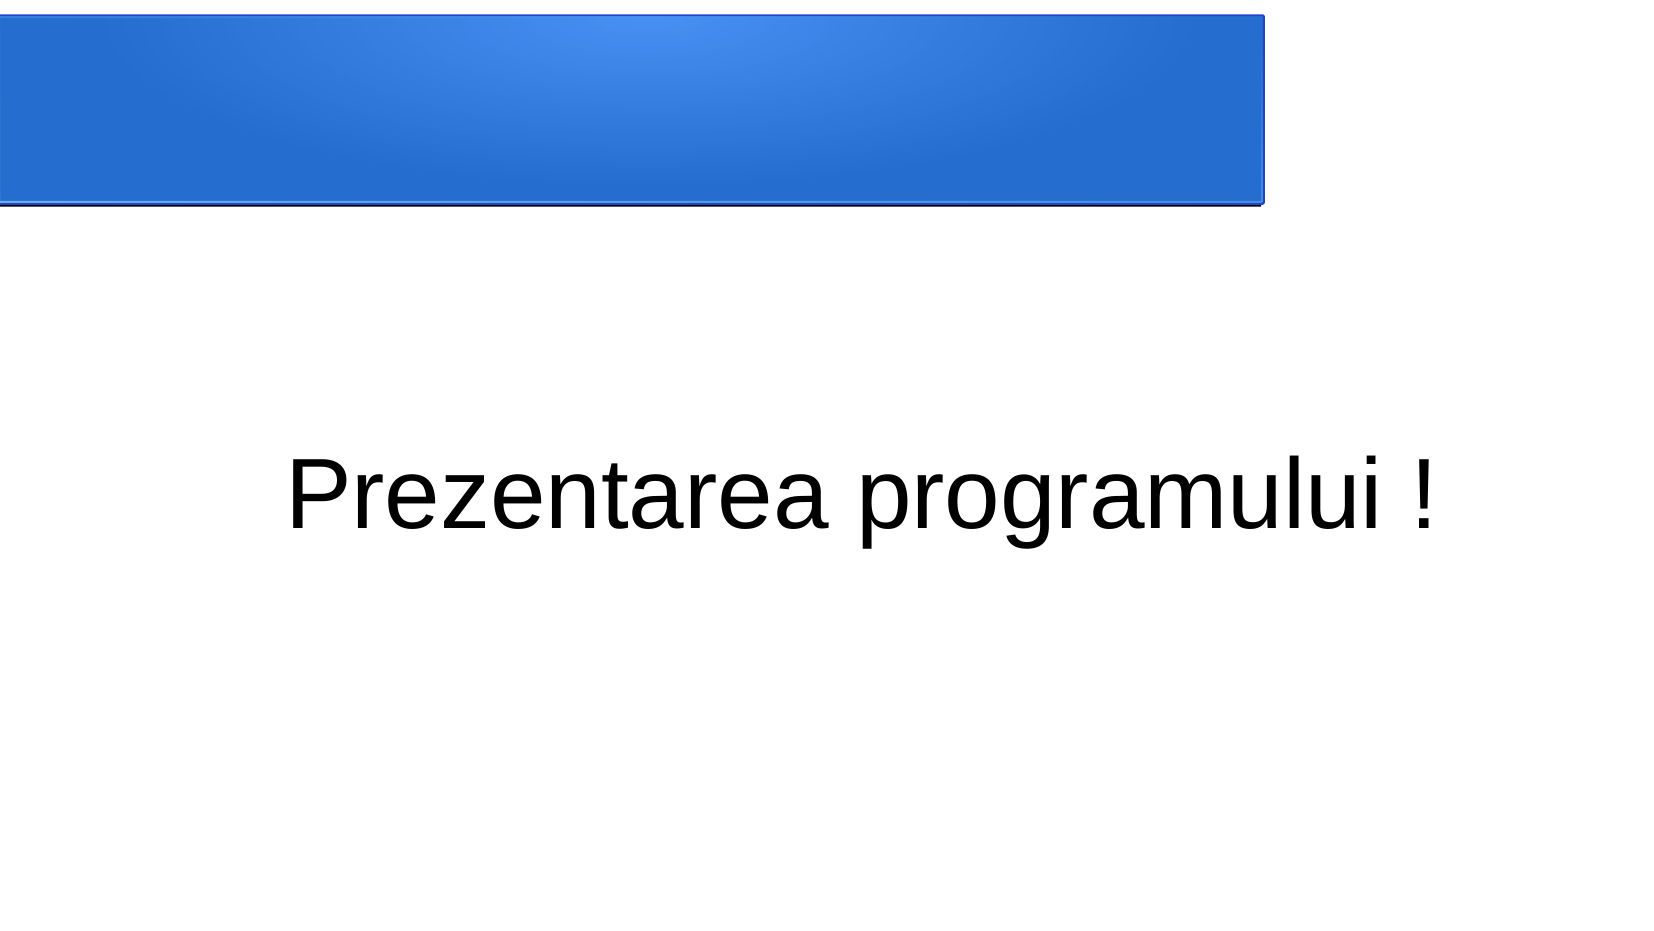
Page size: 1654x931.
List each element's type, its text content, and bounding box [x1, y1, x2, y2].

list Prezentarea programului ! [82, 224, 1571, 764]
